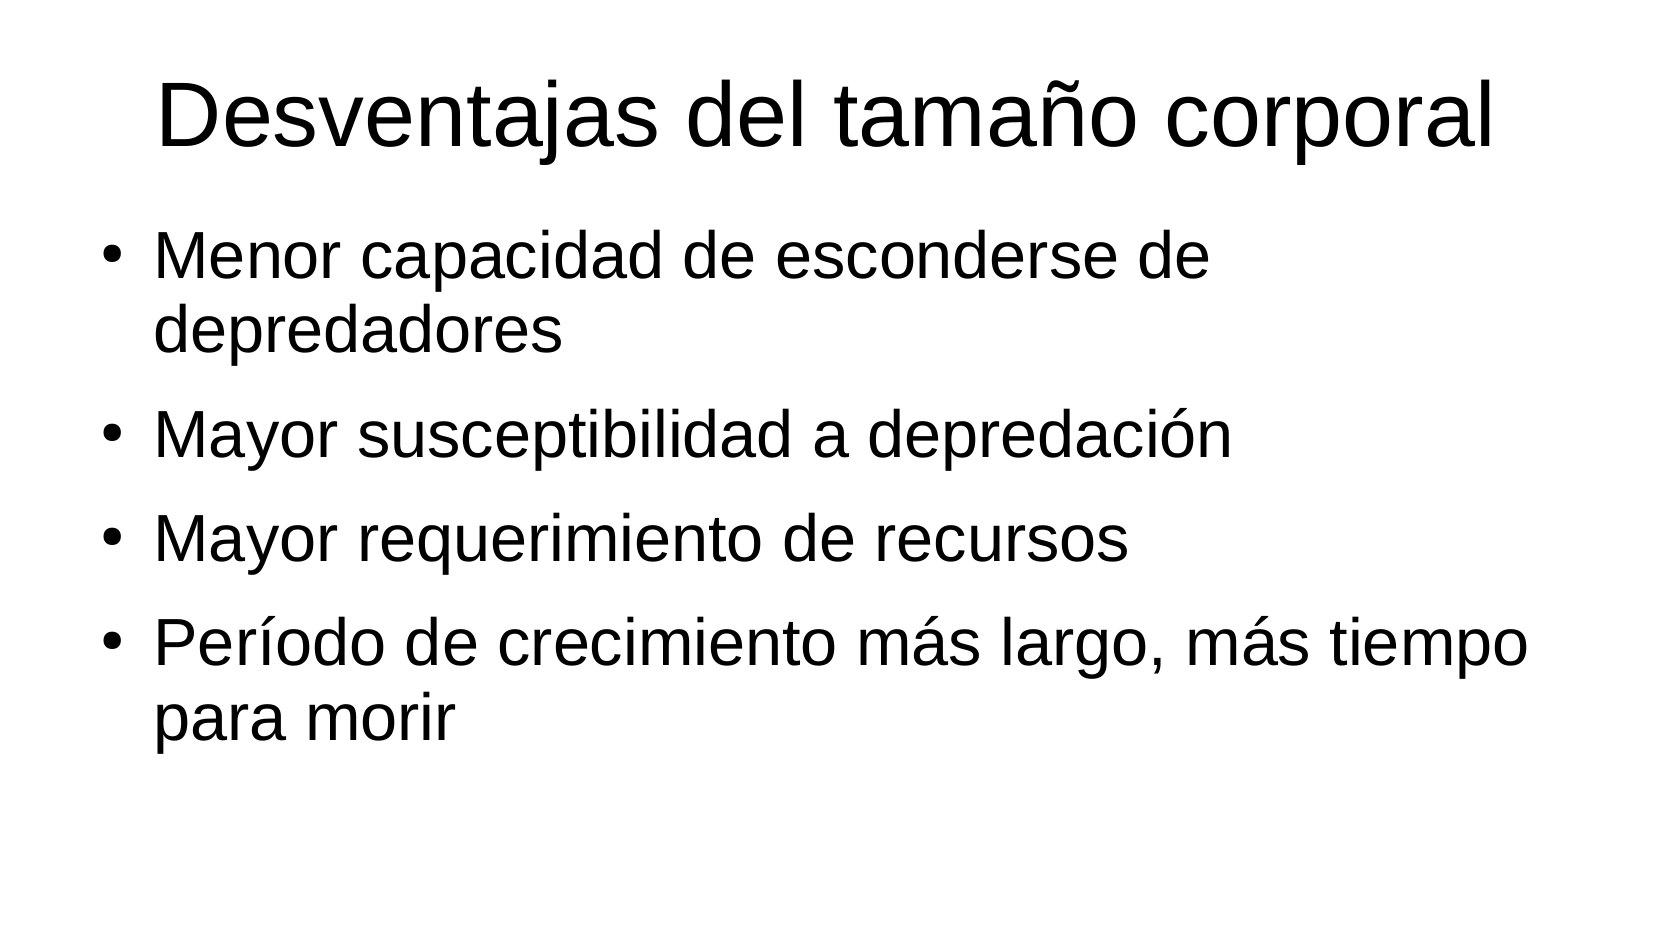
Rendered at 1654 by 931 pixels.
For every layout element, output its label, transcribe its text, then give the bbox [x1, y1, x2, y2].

list Menor capacidad de esconderse de depredadores Mayor susceptibilidad a depredación Mayor requerimiento de recursos Período de crecimiento más largo, más tiempo para morir [82, 217, 1571, 758]
title Desventajas del tamaño corporal [82, 37, 1571, 193]
